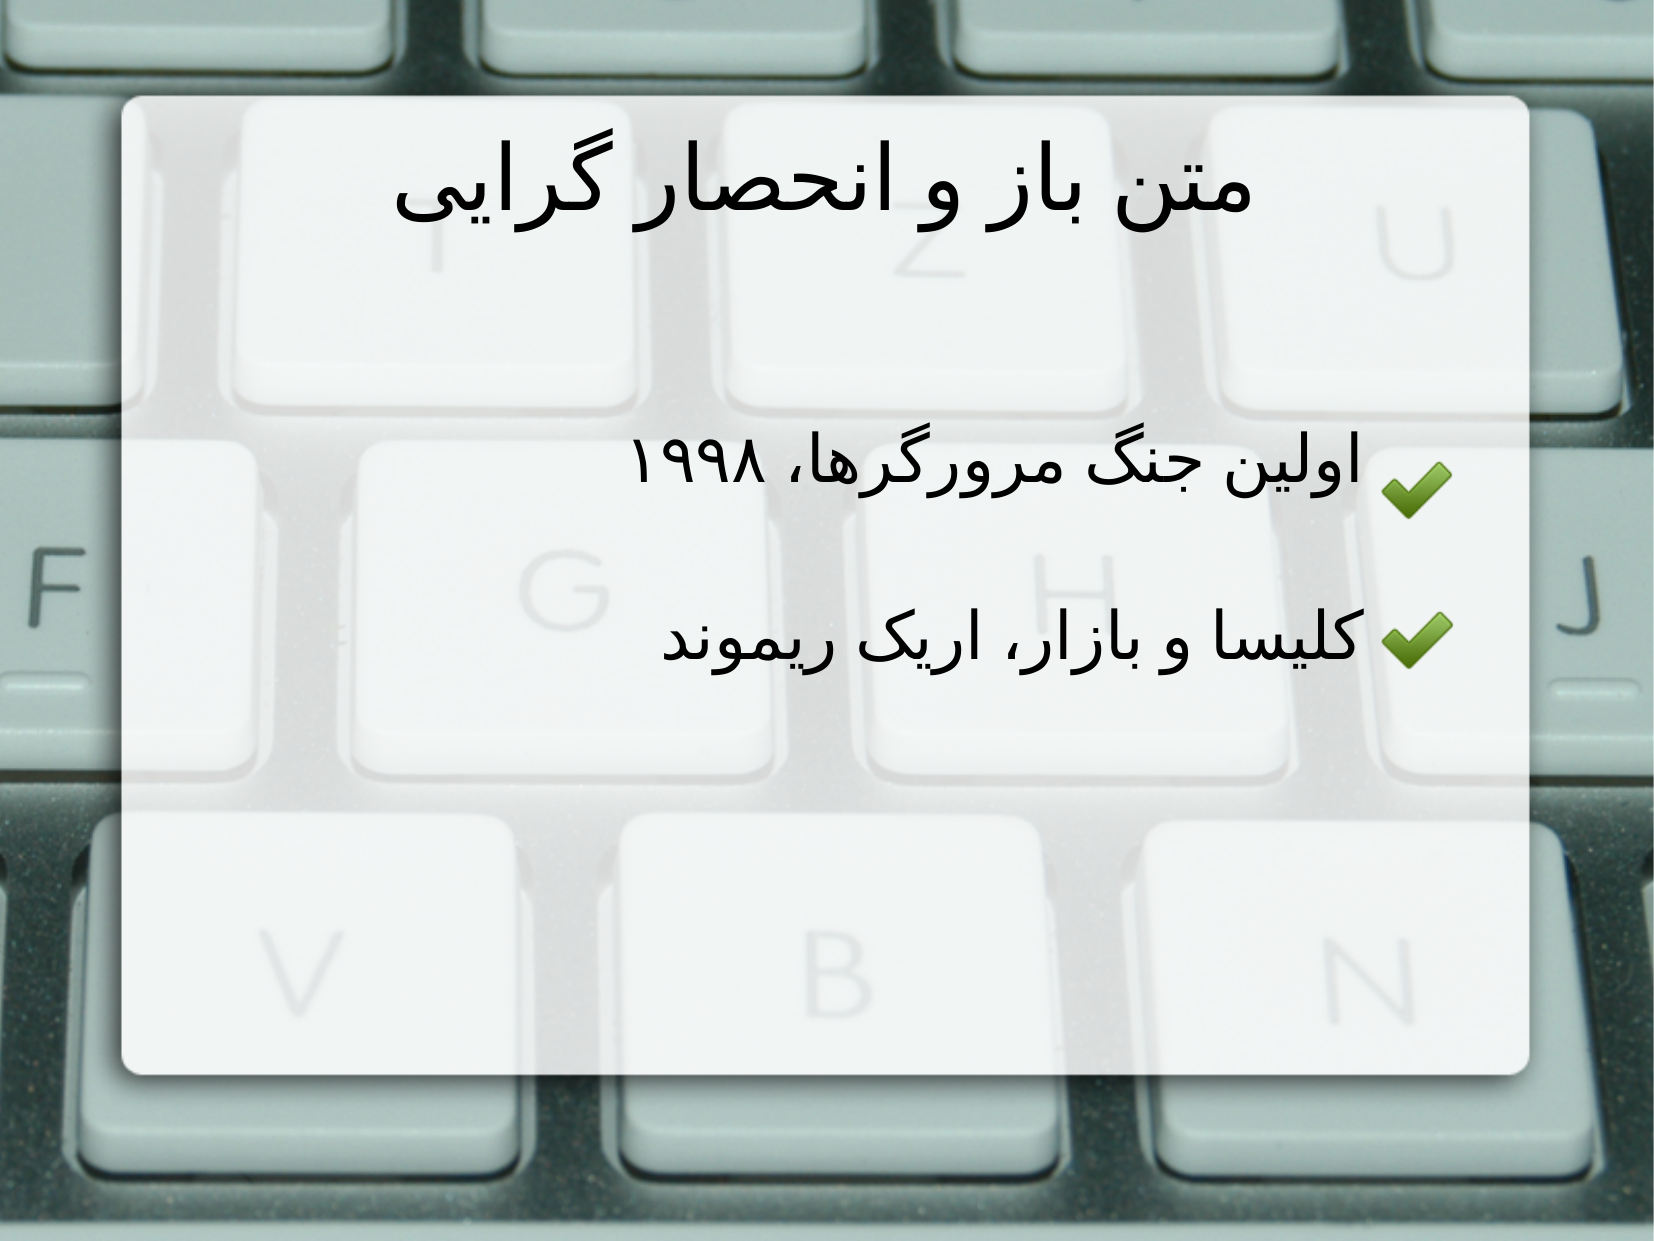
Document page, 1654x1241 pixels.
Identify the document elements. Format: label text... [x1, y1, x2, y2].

picture [0, 0, 1654, 1241]
title متن باز و انحصار گرایی [120, 105, 1531, 272]
text_box اولین جنگ مرورگرها، ۱۹۹۸ کلیسا و بازار، اریک ریموند [300, 285, 1366, 1006]
